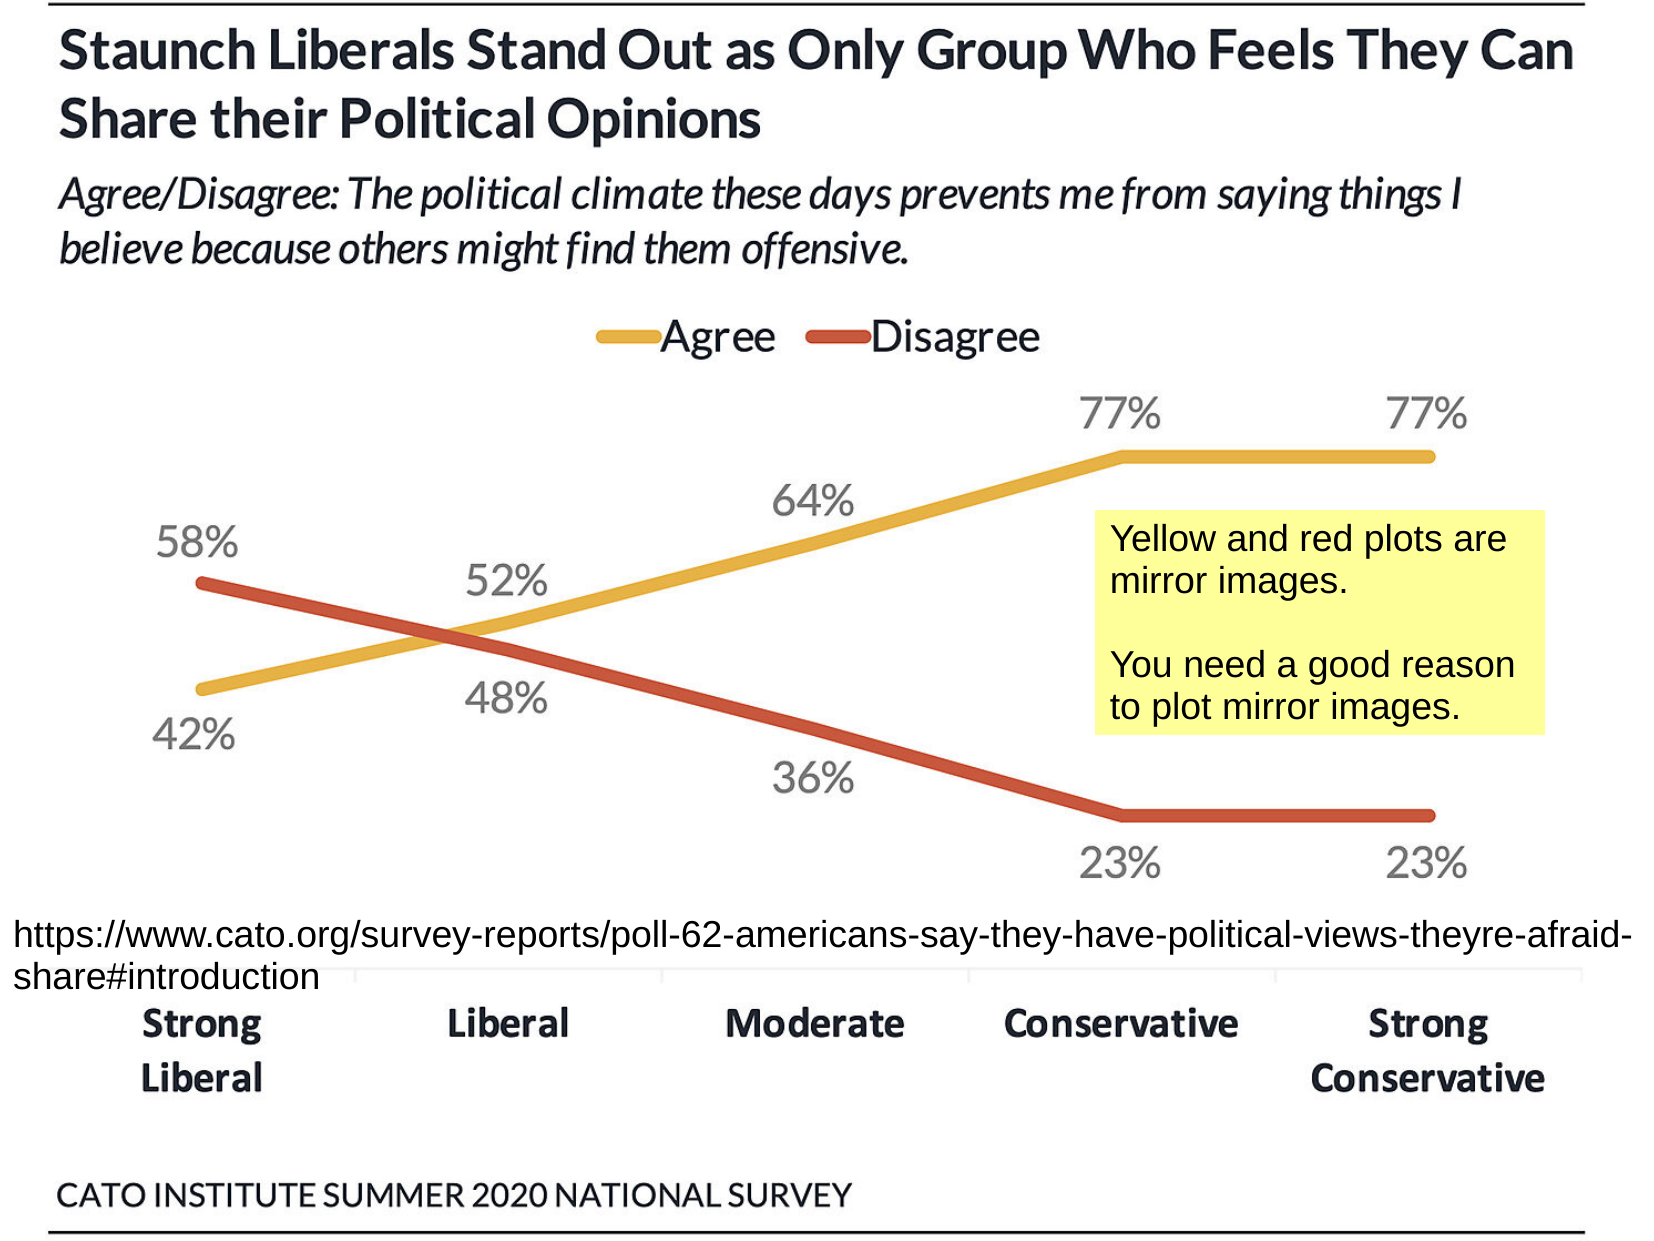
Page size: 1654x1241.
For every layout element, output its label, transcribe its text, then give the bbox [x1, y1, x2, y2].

picture [45, 0, 1597, 906]
picture [45, 1006, 1597, 1241]
text_box Yellow and red plots are mirror images. You need a good reason to plot mirror images. [1095, 510, 1546, 735]
text_box https://www.cato.org/survey-reports/poll-62-americans-say-they-have-political-views-theyre-afraid-share#introduction [0, 906, 1654, 1006]
